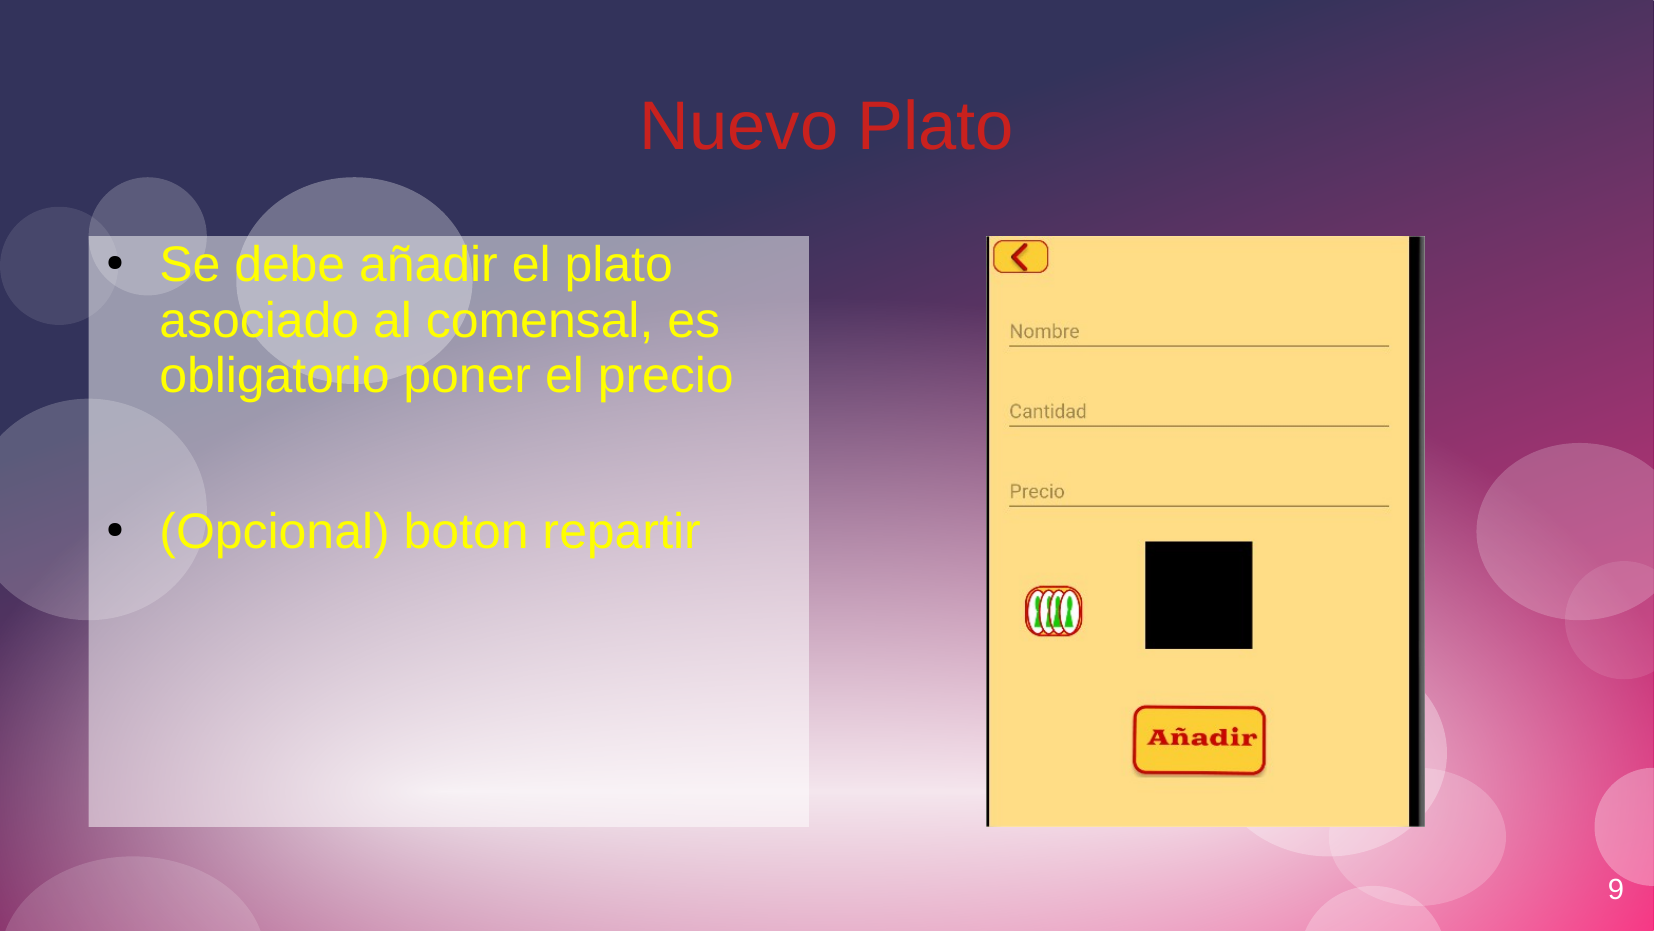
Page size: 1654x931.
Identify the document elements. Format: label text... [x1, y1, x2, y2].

title Nuevo Plato [88, 44, 1565, 207]
list Se debe añadir el plato asociado al comensal, es obligatorio poner el precio (Opcional) boton repartir [88, 236, 809, 827]
picture [986, 236, 1425, 827]
